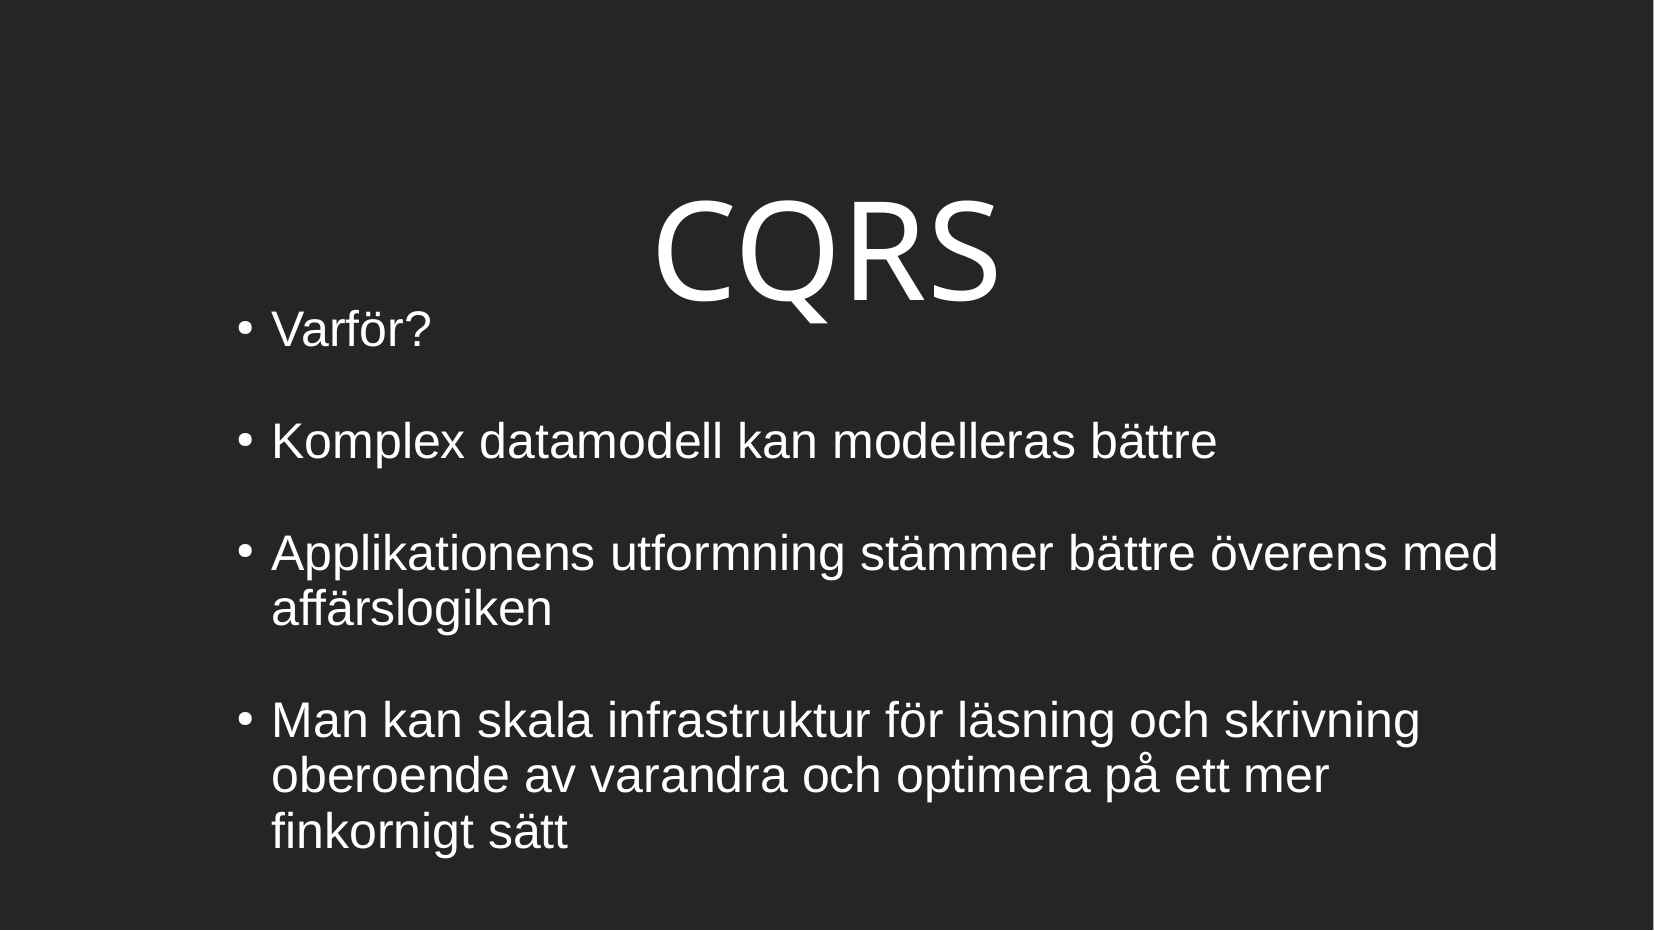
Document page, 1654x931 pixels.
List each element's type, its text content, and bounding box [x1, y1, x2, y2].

title CQRS [82, 140, 1571, 355]
text_box Varför? Komplex datamodell kan modelleras bättre Applikationens utformning stämmer bättre överens med affärslogiken Man kan skala infrastruktur för läsning och skrivning oberoende av varandra och optimera på ett mer finkornigt sätt [236, 301, 1506, 860]
